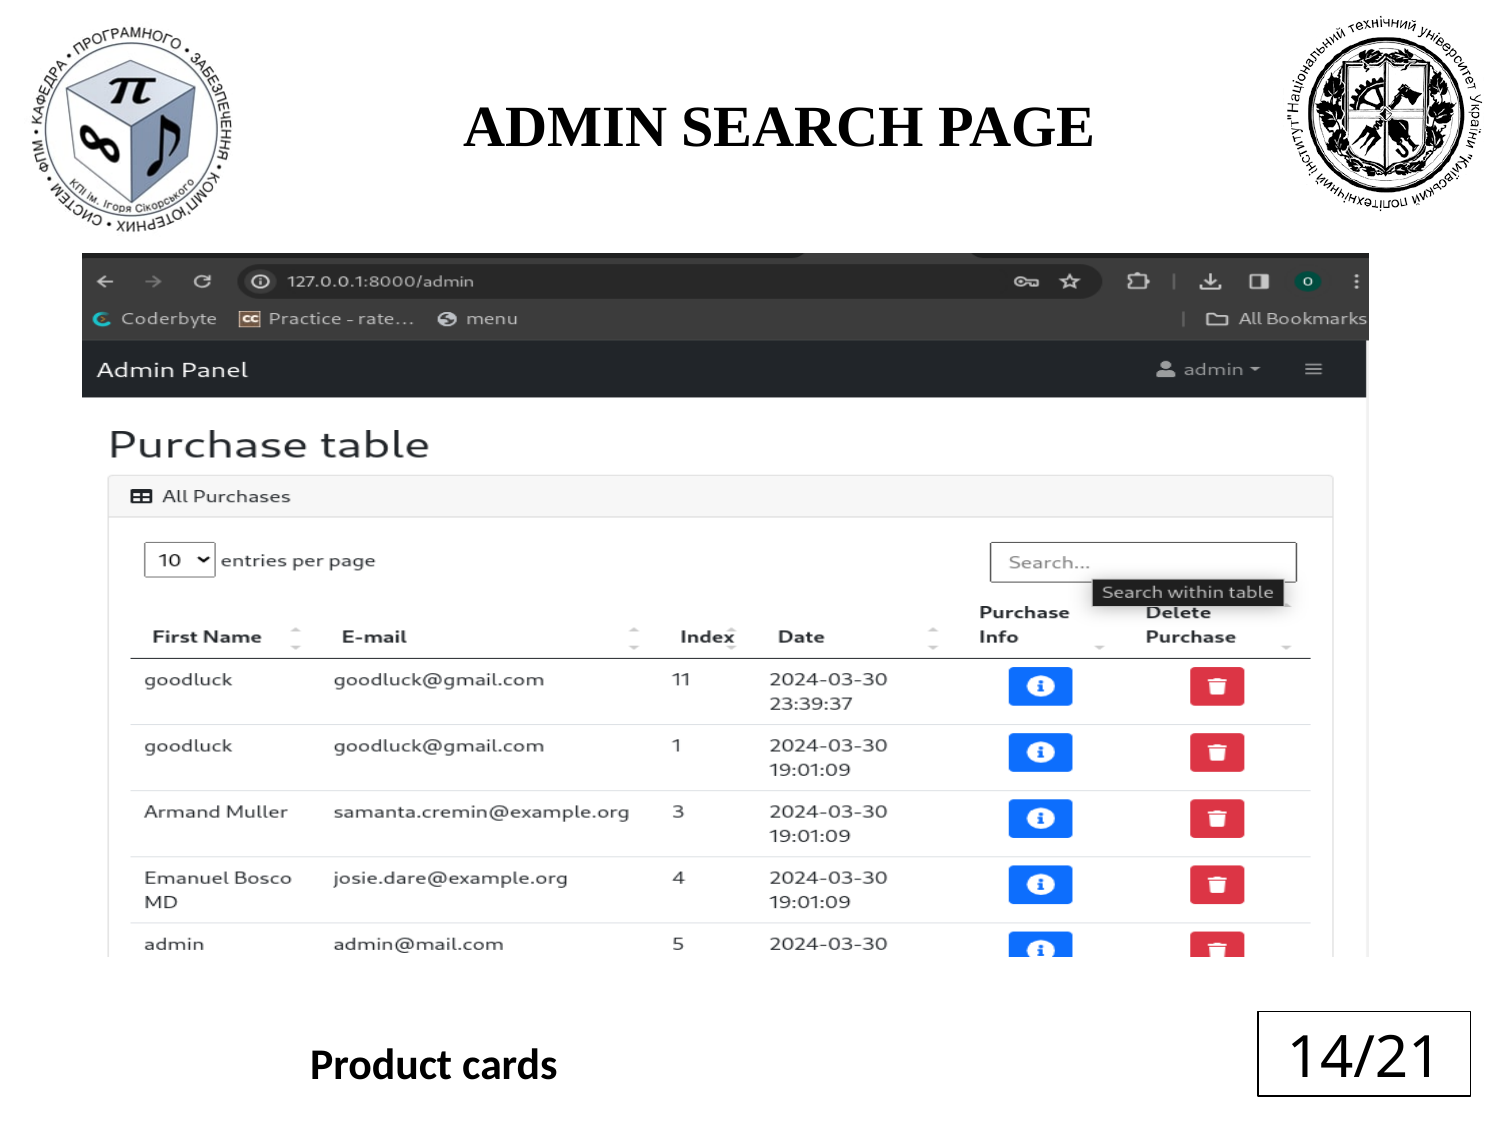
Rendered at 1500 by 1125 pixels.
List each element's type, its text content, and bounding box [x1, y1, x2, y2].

text_box Product cards [295, 1020, 1205, 1104]
picture [16, 12, 254, 251]
picture [82, 253, 1369, 957]
title ADMIN SEARCH PAGE [253, 0, 1306, 253]
text_box 14/21 [1257, 1011, 1471, 1097]
picture [1283, 12, 1484, 213]
